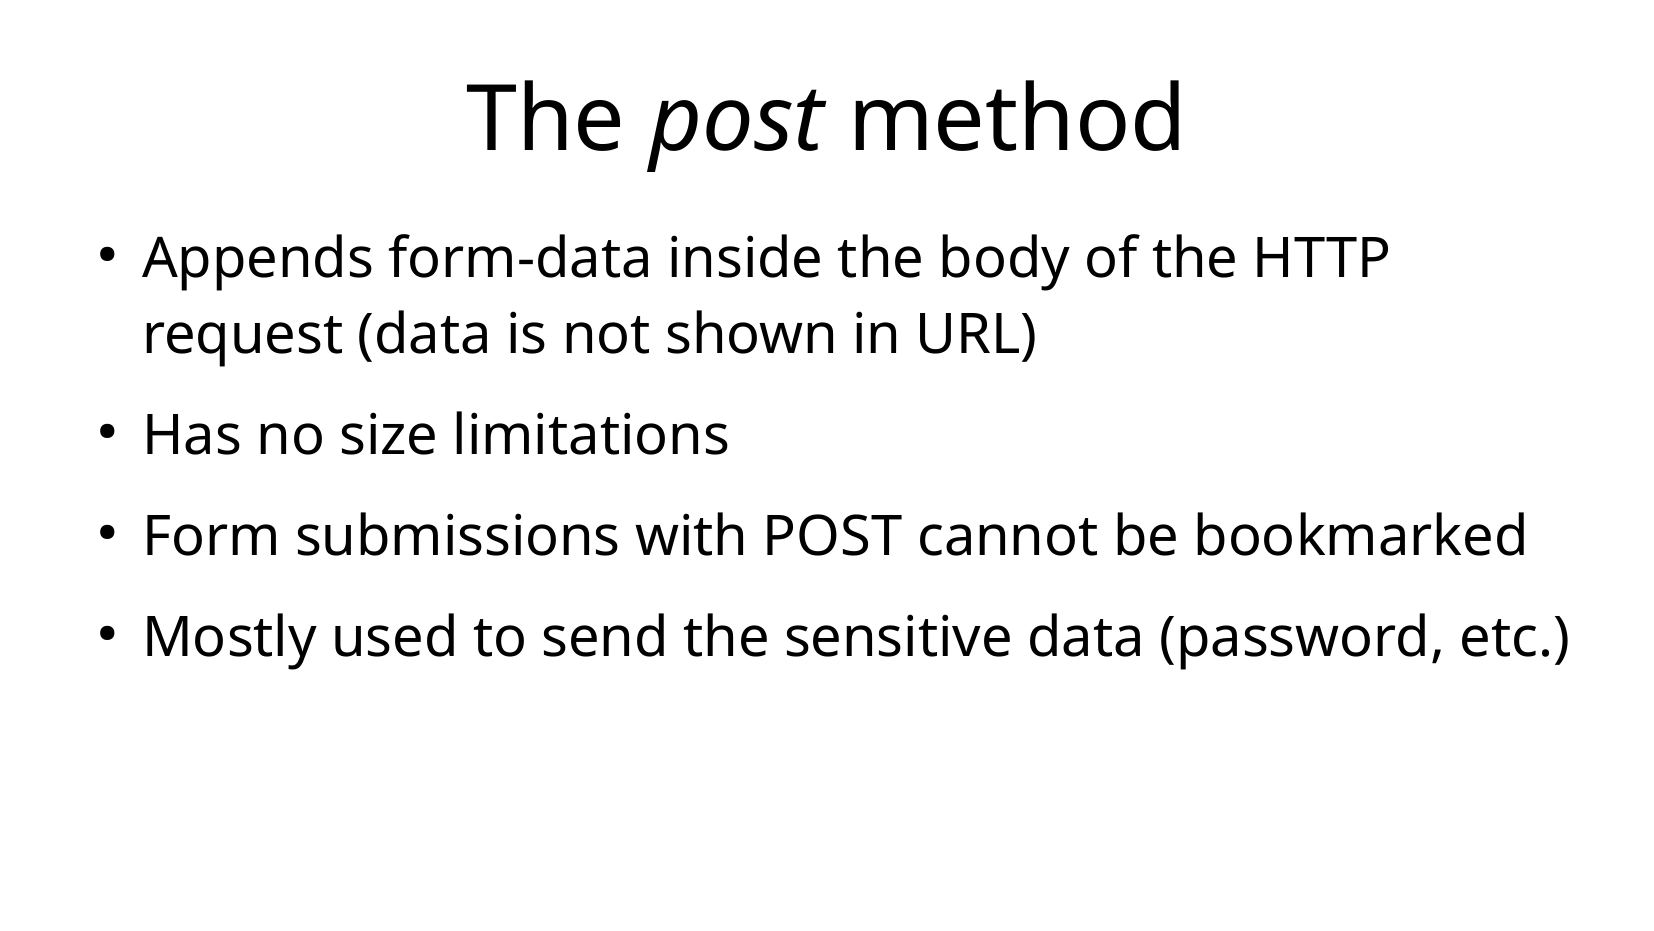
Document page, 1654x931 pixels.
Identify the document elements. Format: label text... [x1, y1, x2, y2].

title The post method [82, 37, 1571, 193]
list Appends form-data inside the body of the HTTP request (data is not shown in URL) Has no size limitations Form submissions with POST cannot be bookmarked Mostly used to send the sensitive data (password, etc.) [82, 217, 1571, 758]
